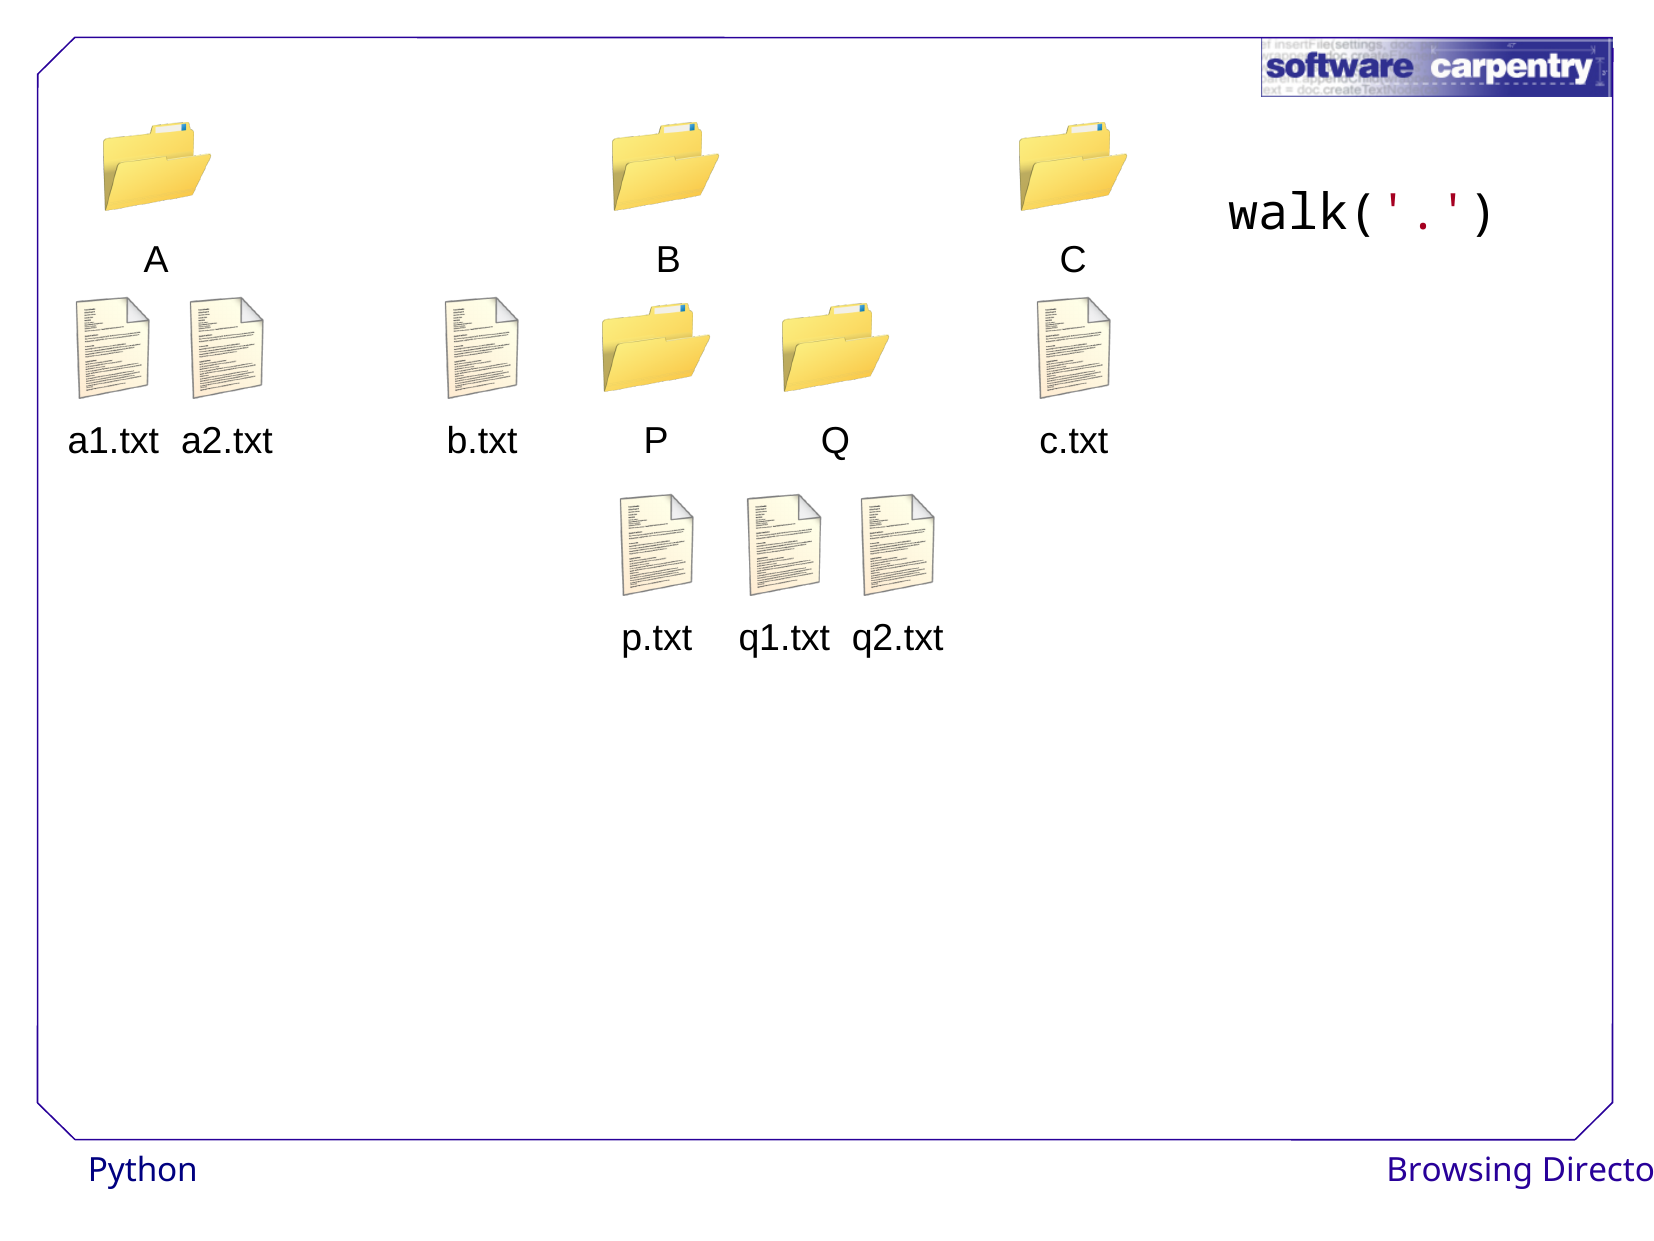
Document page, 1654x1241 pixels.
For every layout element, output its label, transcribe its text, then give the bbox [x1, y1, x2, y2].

picture [727, 487, 955, 602]
picture [608, 108, 723, 224]
text_box q1.txt [723, 609, 846, 668]
text_box Q [805, 412, 865, 470]
picture [600, 487, 714, 602]
text_box walk('.') [1214, 156, 1517, 252]
text_box P [628, 412, 684, 470]
picture [778, 289, 893, 405]
text_box A [128, 231, 184, 290]
picture [99, 108, 215, 224]
picture [56, 290, 284, 404]
text_box a2.txt [175, 412, 288, 470]
picture [1015, 108, 1131, 224]
text_box p.txt [606, 609, 708, 668]
text_box q2.txt [846, 609, 959, 668]
text_box b.txt [431, 412, 533, 470]
text_box B [640, 231, 696, 290]
picture [425, 290, 539, 404]
picture [598, 289, 714, 405]
text_box C [1044, 231, 1102, 290]
text_box a1.txt [52, 412, 175, 470]
text_box c.txt [1024, 412, 1124, 470]
picture [1017, 290, 1131, 404]
picture [1261, 39, 1613, 97]
